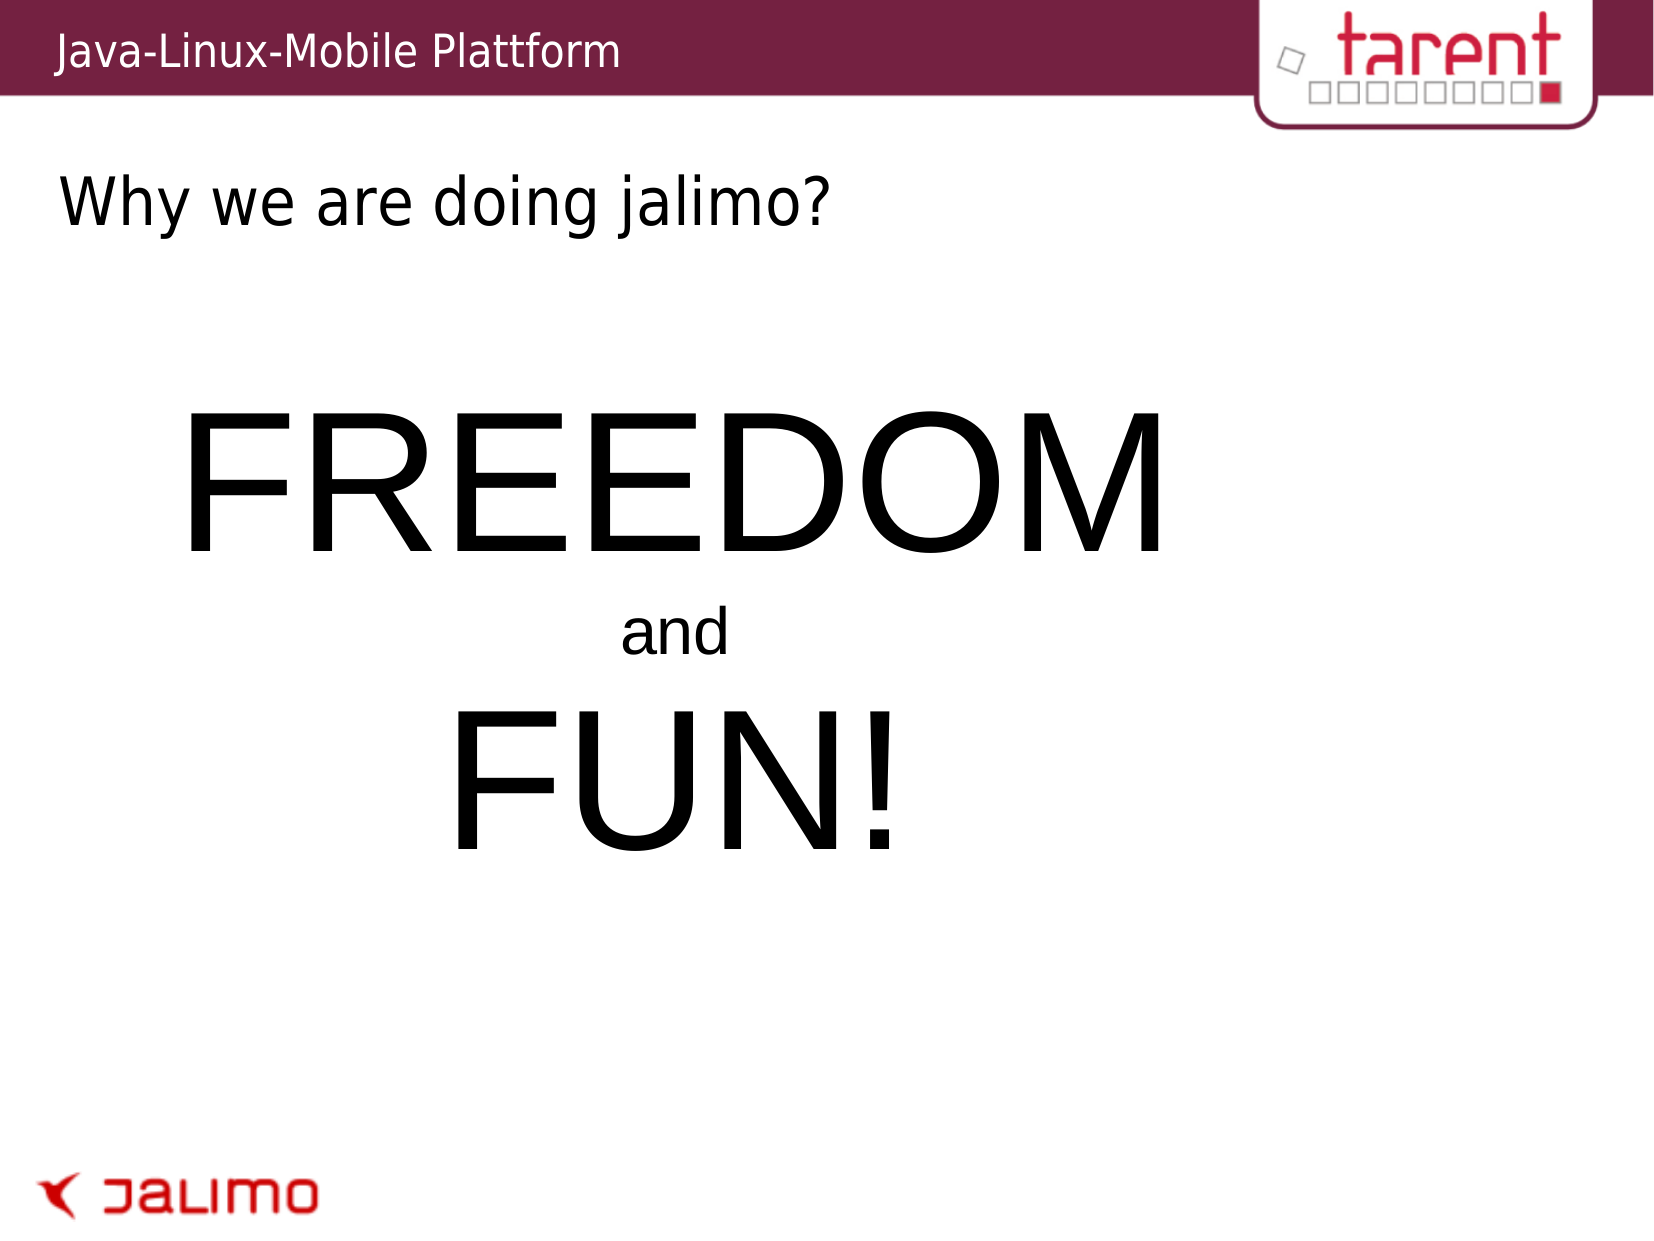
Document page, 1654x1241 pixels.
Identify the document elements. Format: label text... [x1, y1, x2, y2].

picture [32, 1171, 324, 1222]
text_box FREEDOM and FUN! [160, 307, 1293, 1089]
picture [0, 0, 1654, 146]
title Why we are doing jalimo? [59, 162, 1625, 241]
